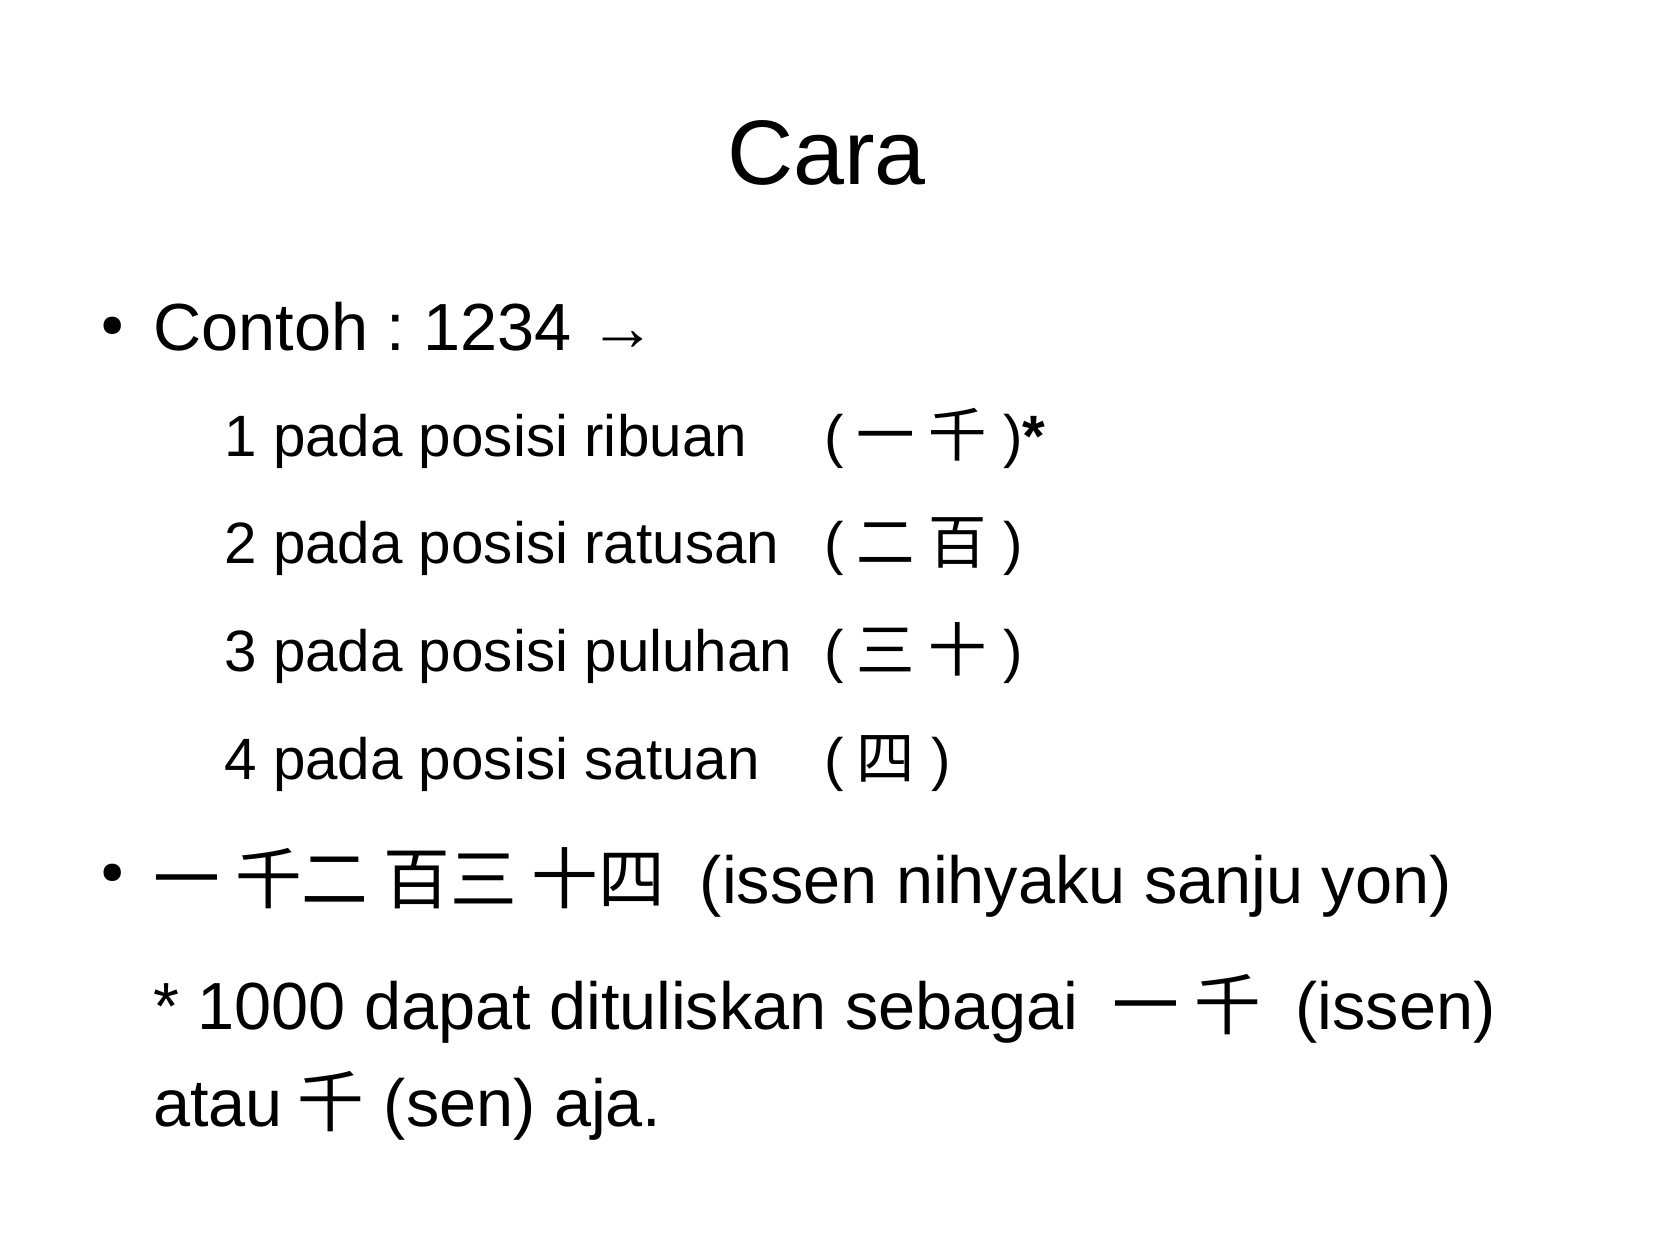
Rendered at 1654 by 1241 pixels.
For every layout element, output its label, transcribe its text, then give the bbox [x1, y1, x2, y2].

title Cara [82, 49, 1571, 257]
list Contoh : 1234 → 1 pada posisi ribuan (一 千)* 2 pada posisi ratusan (二 百) 3 pada posisi puluhan (三 十) 4 pada posisi satuan (四) 一 千二 百三 十四 (issen nihyaku sanju yon) * 1000 dapat dituliskan sebagai 一 千 (issen) atau千(sen) aja. [82, 290, 1571, 1156]
